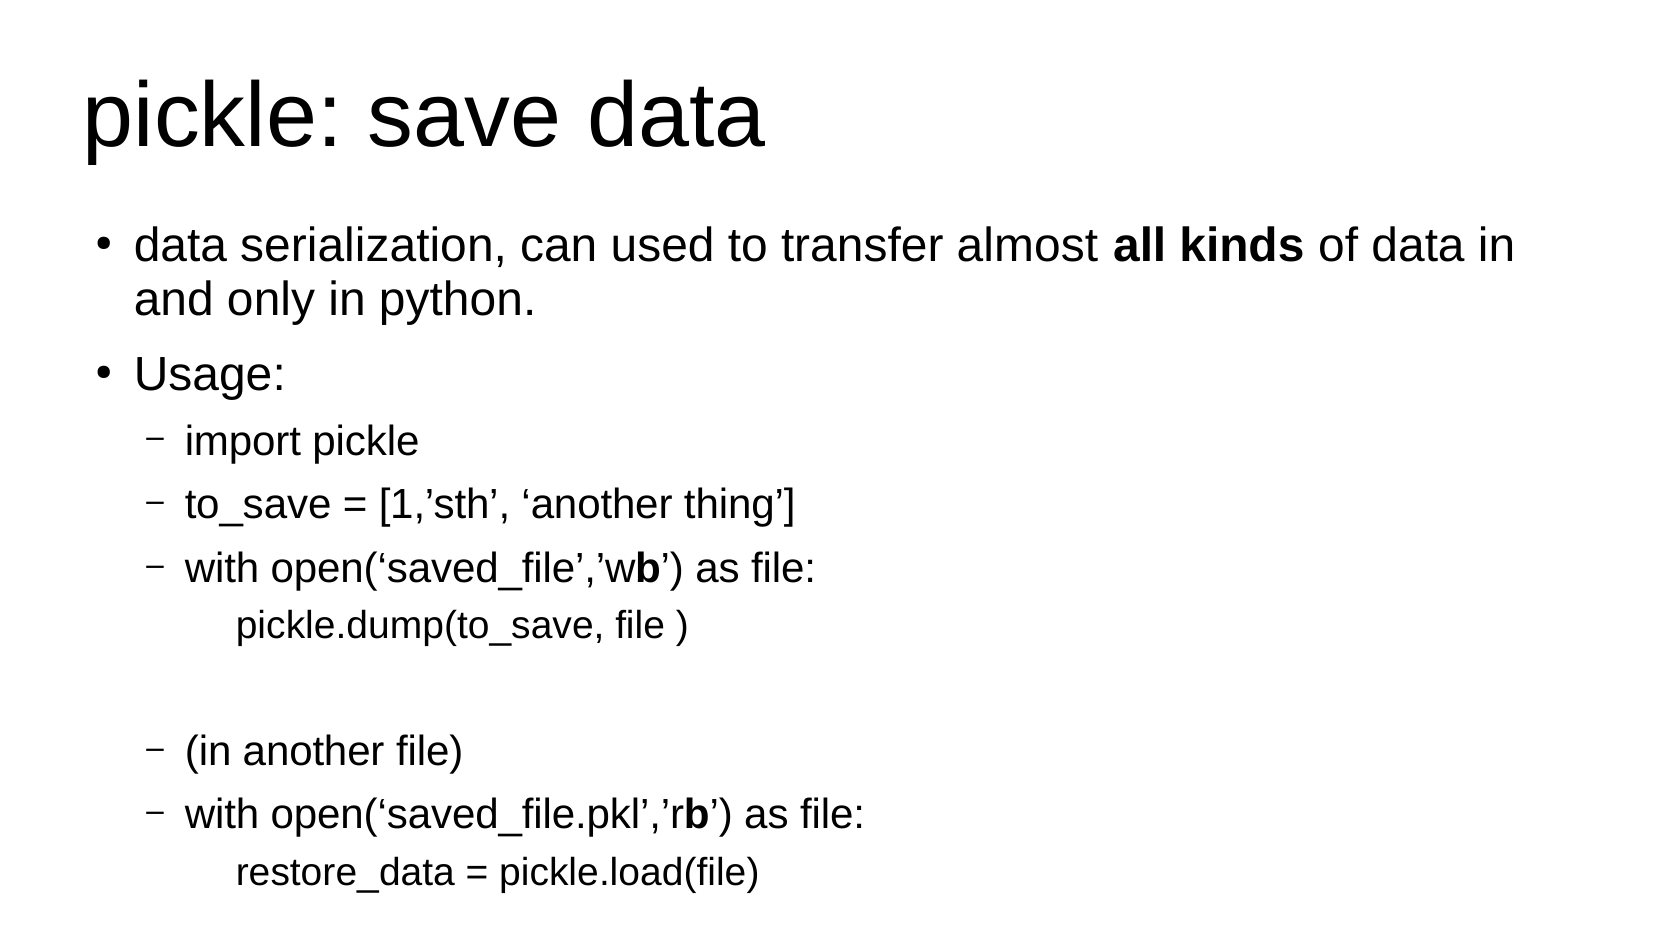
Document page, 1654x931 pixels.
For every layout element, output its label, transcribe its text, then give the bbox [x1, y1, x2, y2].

title pickle: save data [82, 37, 1571, 193]
list data serialization, can used to transfer almost all kinds of data in and only in python. Usage: import pickle to_save = [1,’sth’, ‘another thing’] with open(‘saved_file’,’wb’) as file: pickle.dump(to_save, file ) (in another file) with open(‘saved_file.pkl’,’rb’) as file: restore_data = pickle.load(file) [82, 217, 1607, 898]
